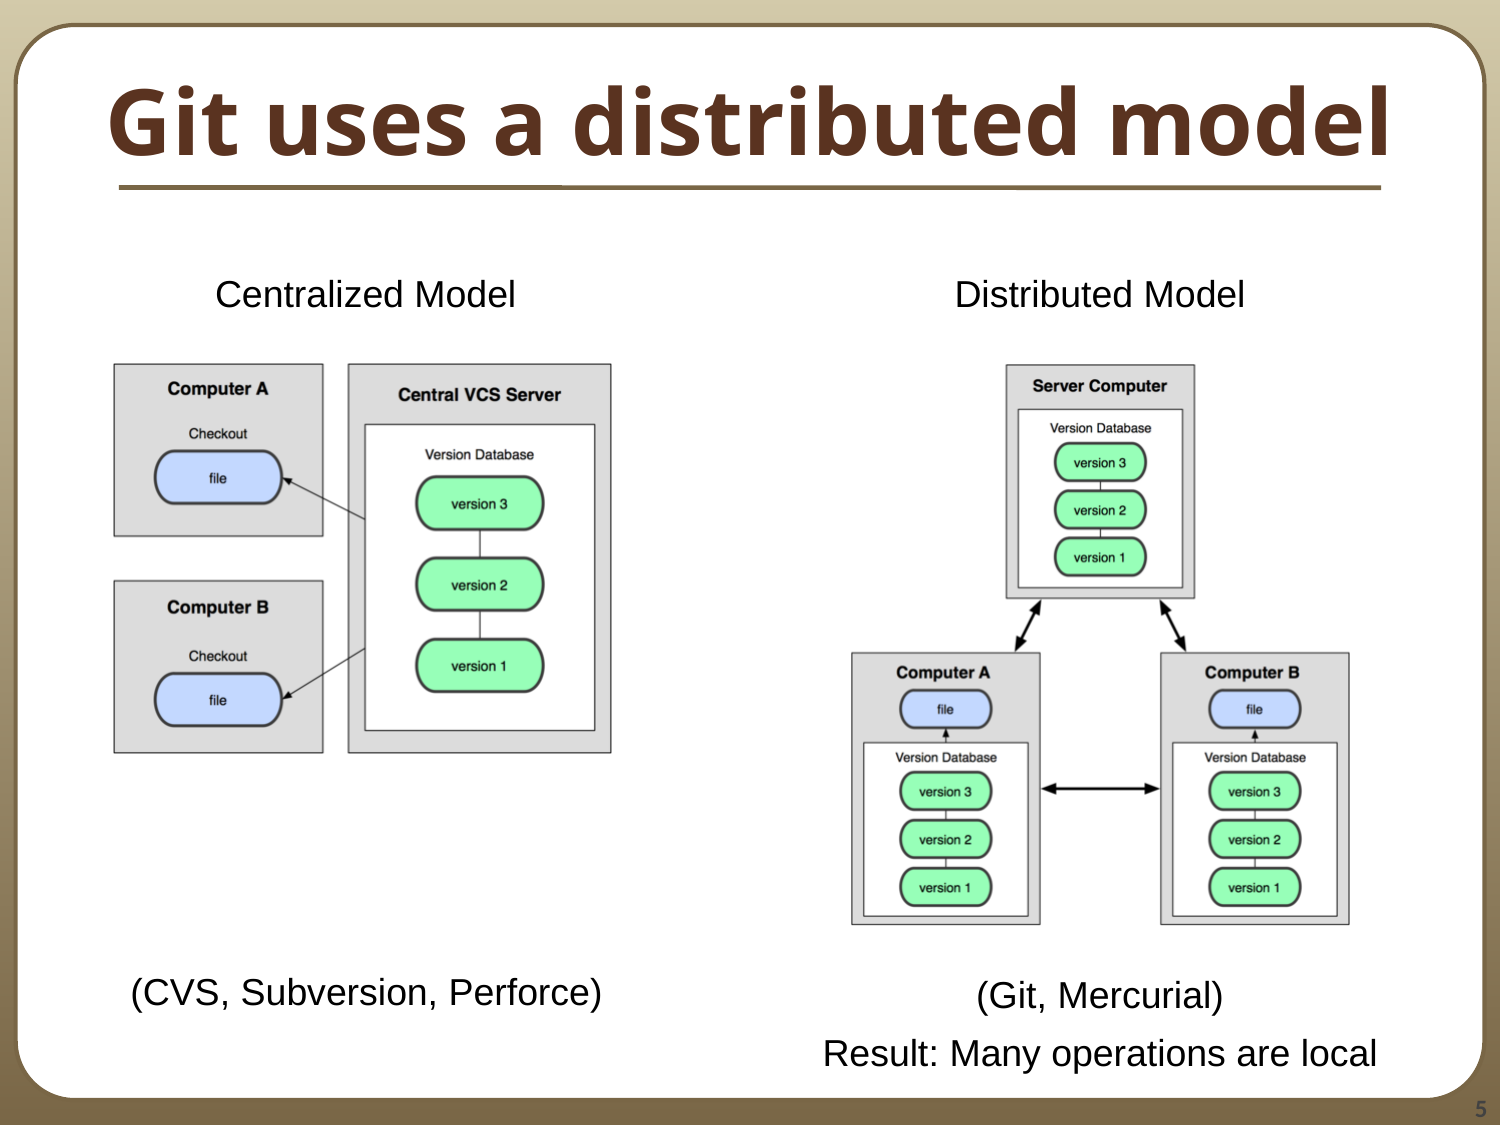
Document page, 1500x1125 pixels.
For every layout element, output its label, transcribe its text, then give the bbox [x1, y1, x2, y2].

title Git uses a distributed model [0, 1, 1500, 237]
text_box Centralized Model [200, 262, 531, 323]
text_box Distributed Model [939, 262, 1261, 323]
text_box [112, 362, 613, 755]
text_box (Git, Mercurial) [961, 962, 1239, 1021]
text_box Result: Many operations are local [807, 1021, 1393, 1082]
picture [849, 363, 1351, 927]
text_box (CVS, Subversion, Perforce) [115, 960, 618, 1022]
